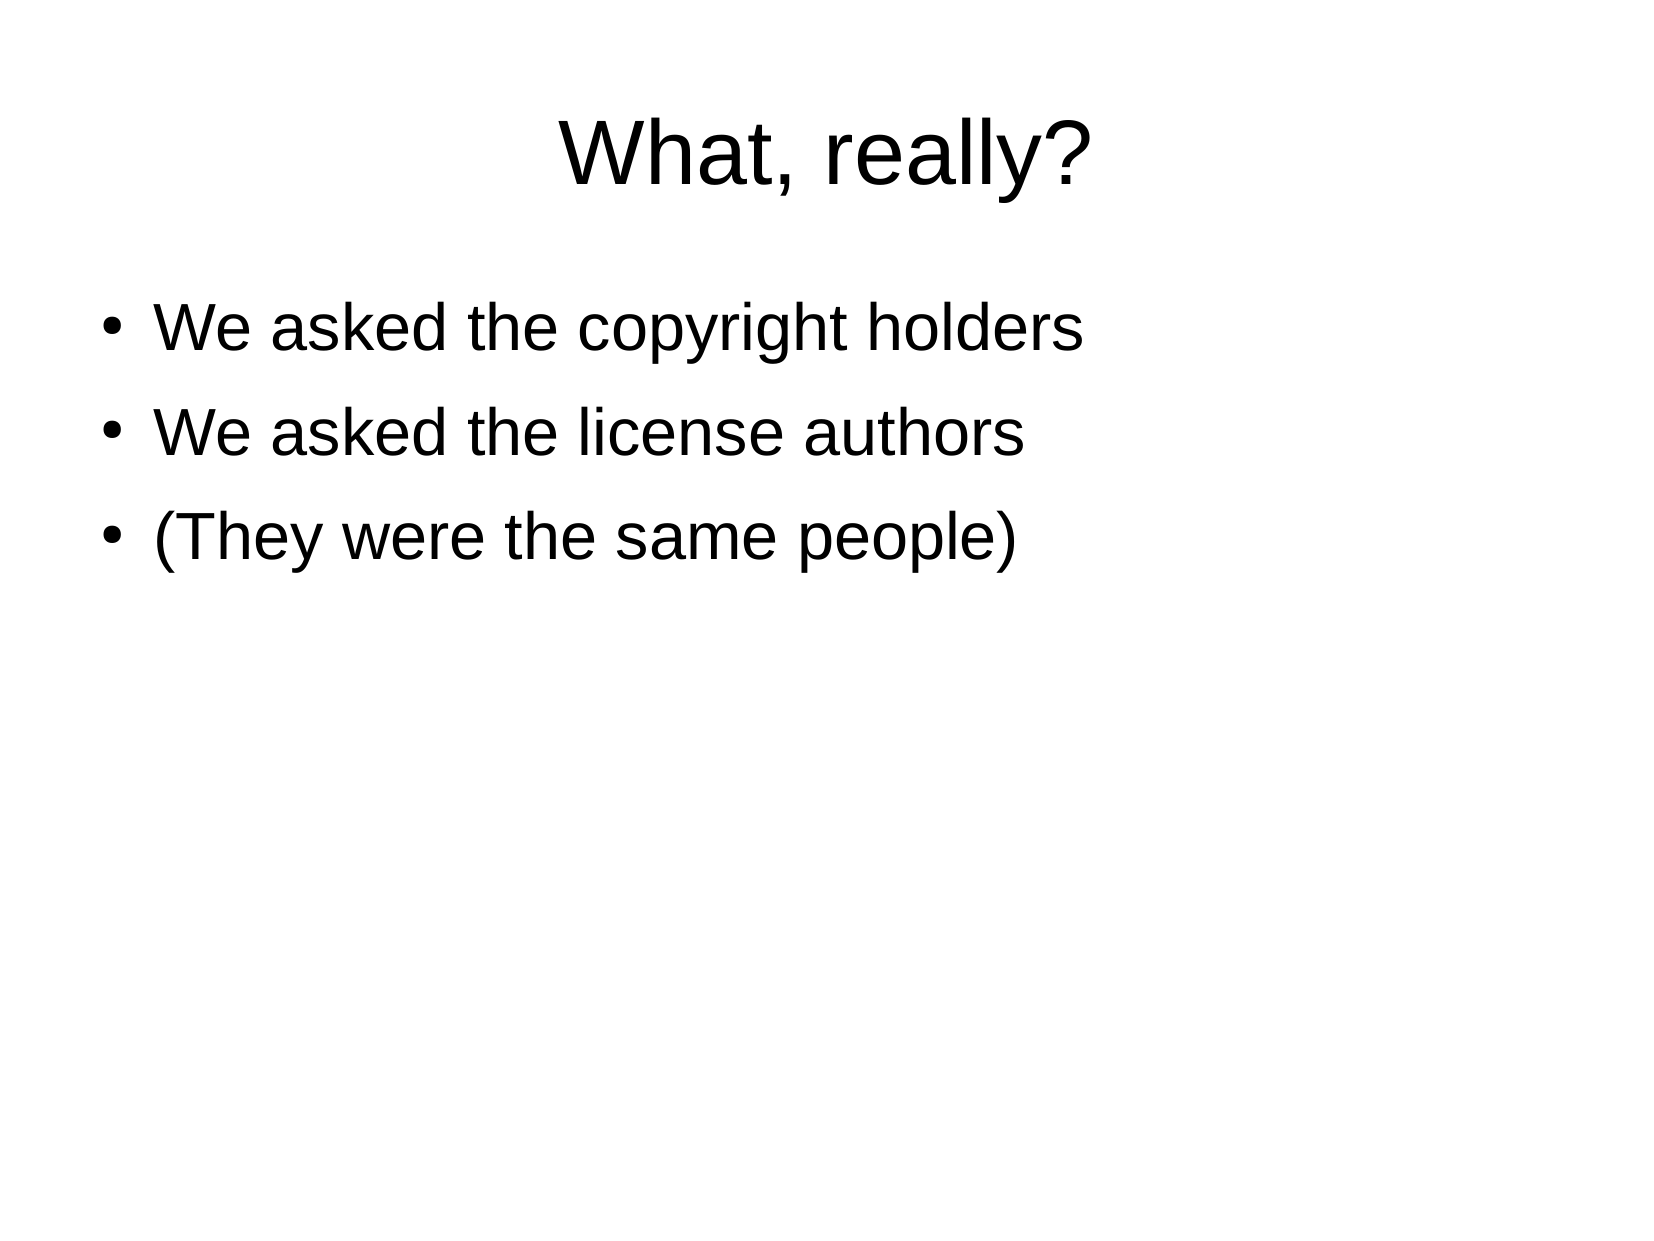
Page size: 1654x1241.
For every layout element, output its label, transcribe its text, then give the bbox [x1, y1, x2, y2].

list We asked the copyright holders We asked the license authors (They were the same people) [82, 290, 1538, 1010]
title What, really? [82, 49, 1571, 257]
